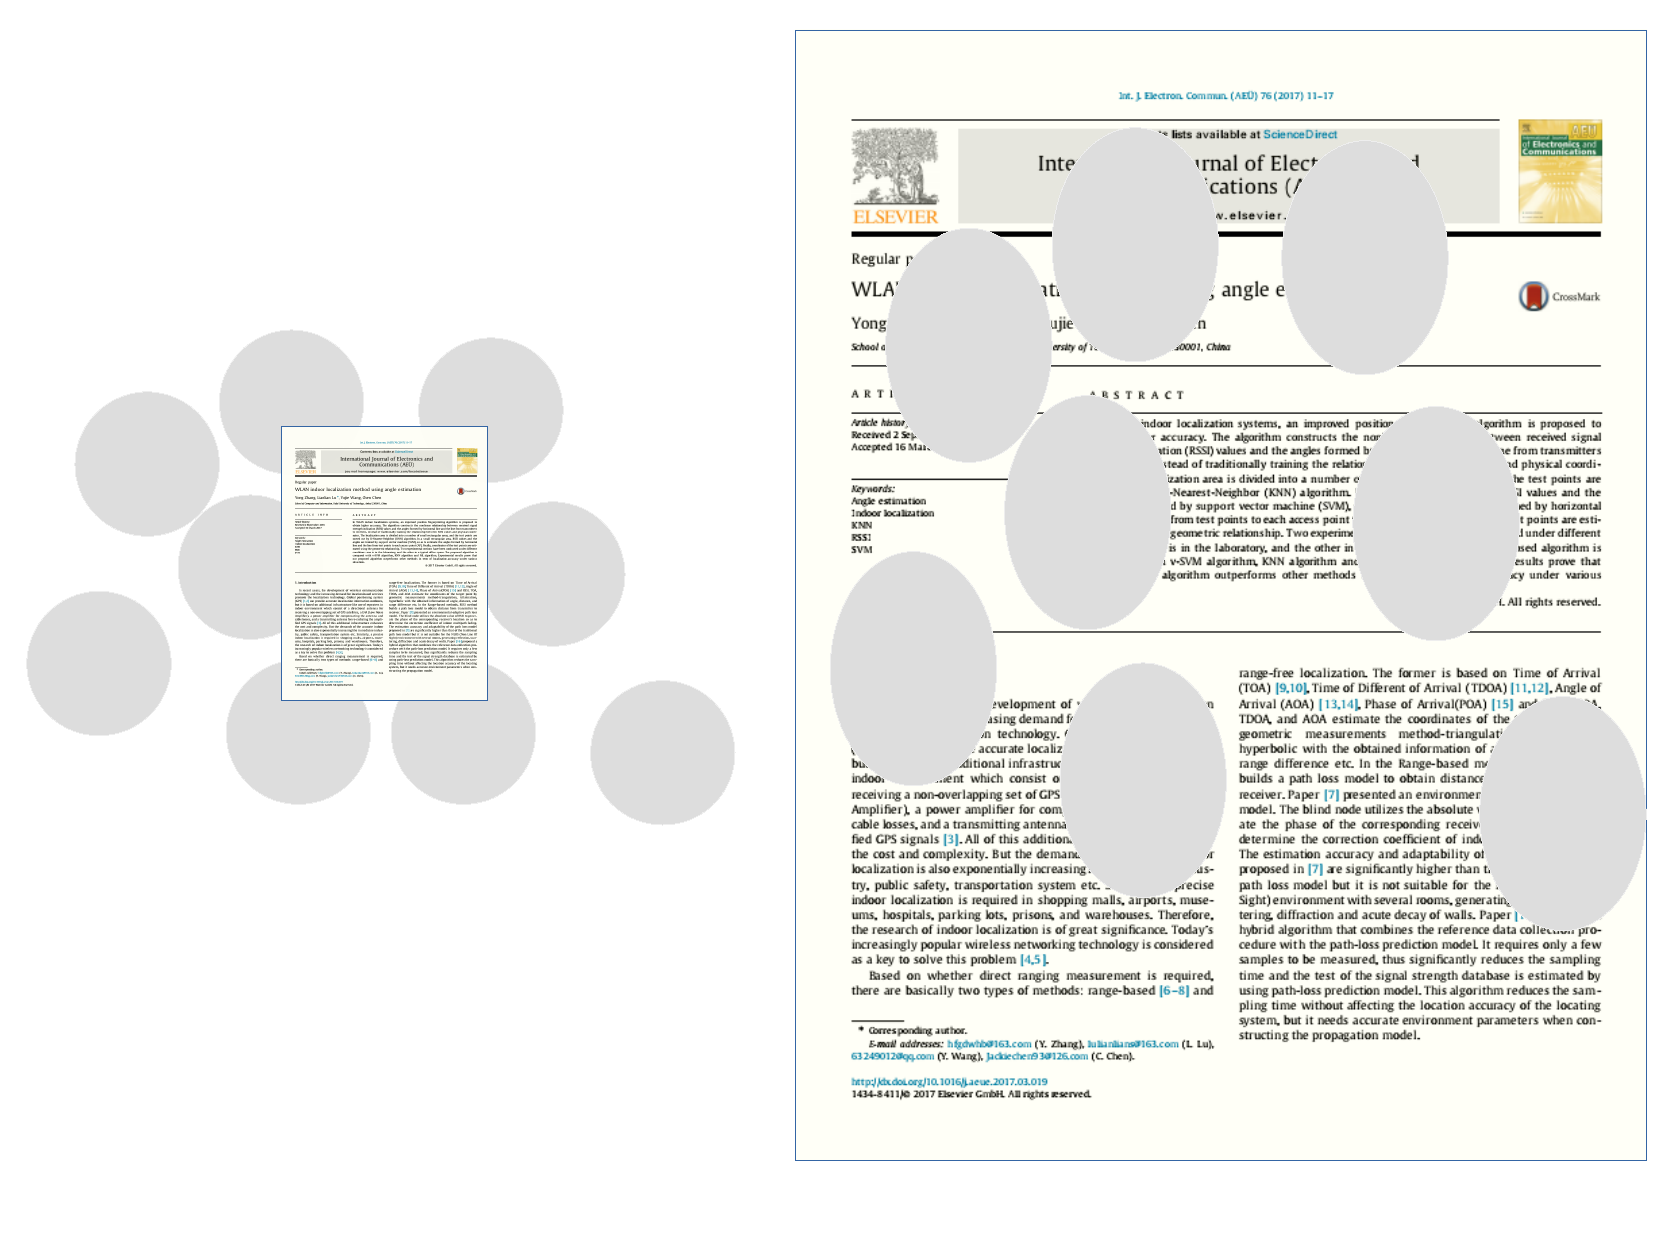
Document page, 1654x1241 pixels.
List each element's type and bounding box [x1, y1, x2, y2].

text_box [26, 591, 172, 736]
text_box [1281, 140, 1449, 375]
text_box [391, 664, 536, 805]
picture [795, 29, 1647, 1161]
text_box [1479, 696, 1647, 931]
text_box [830, 551, 997, 786]
text_box [418, 337, 564, 483]
text_box [1352, 406, 1520, 641]
picture [281, 426, 488, 701]
text_box [226, 662, 371, 805]
text_box [885, 228, 1171, 630]
text_box [1052, 127, 1219, 362]
text_box [219, 329, 364, 474]
text_box [488, 501, 626, 647]
text_box [1060, 662, 1227, 898]
text_box [74, 391, 281, 640]
text_box [590, 680, 736, 826]
